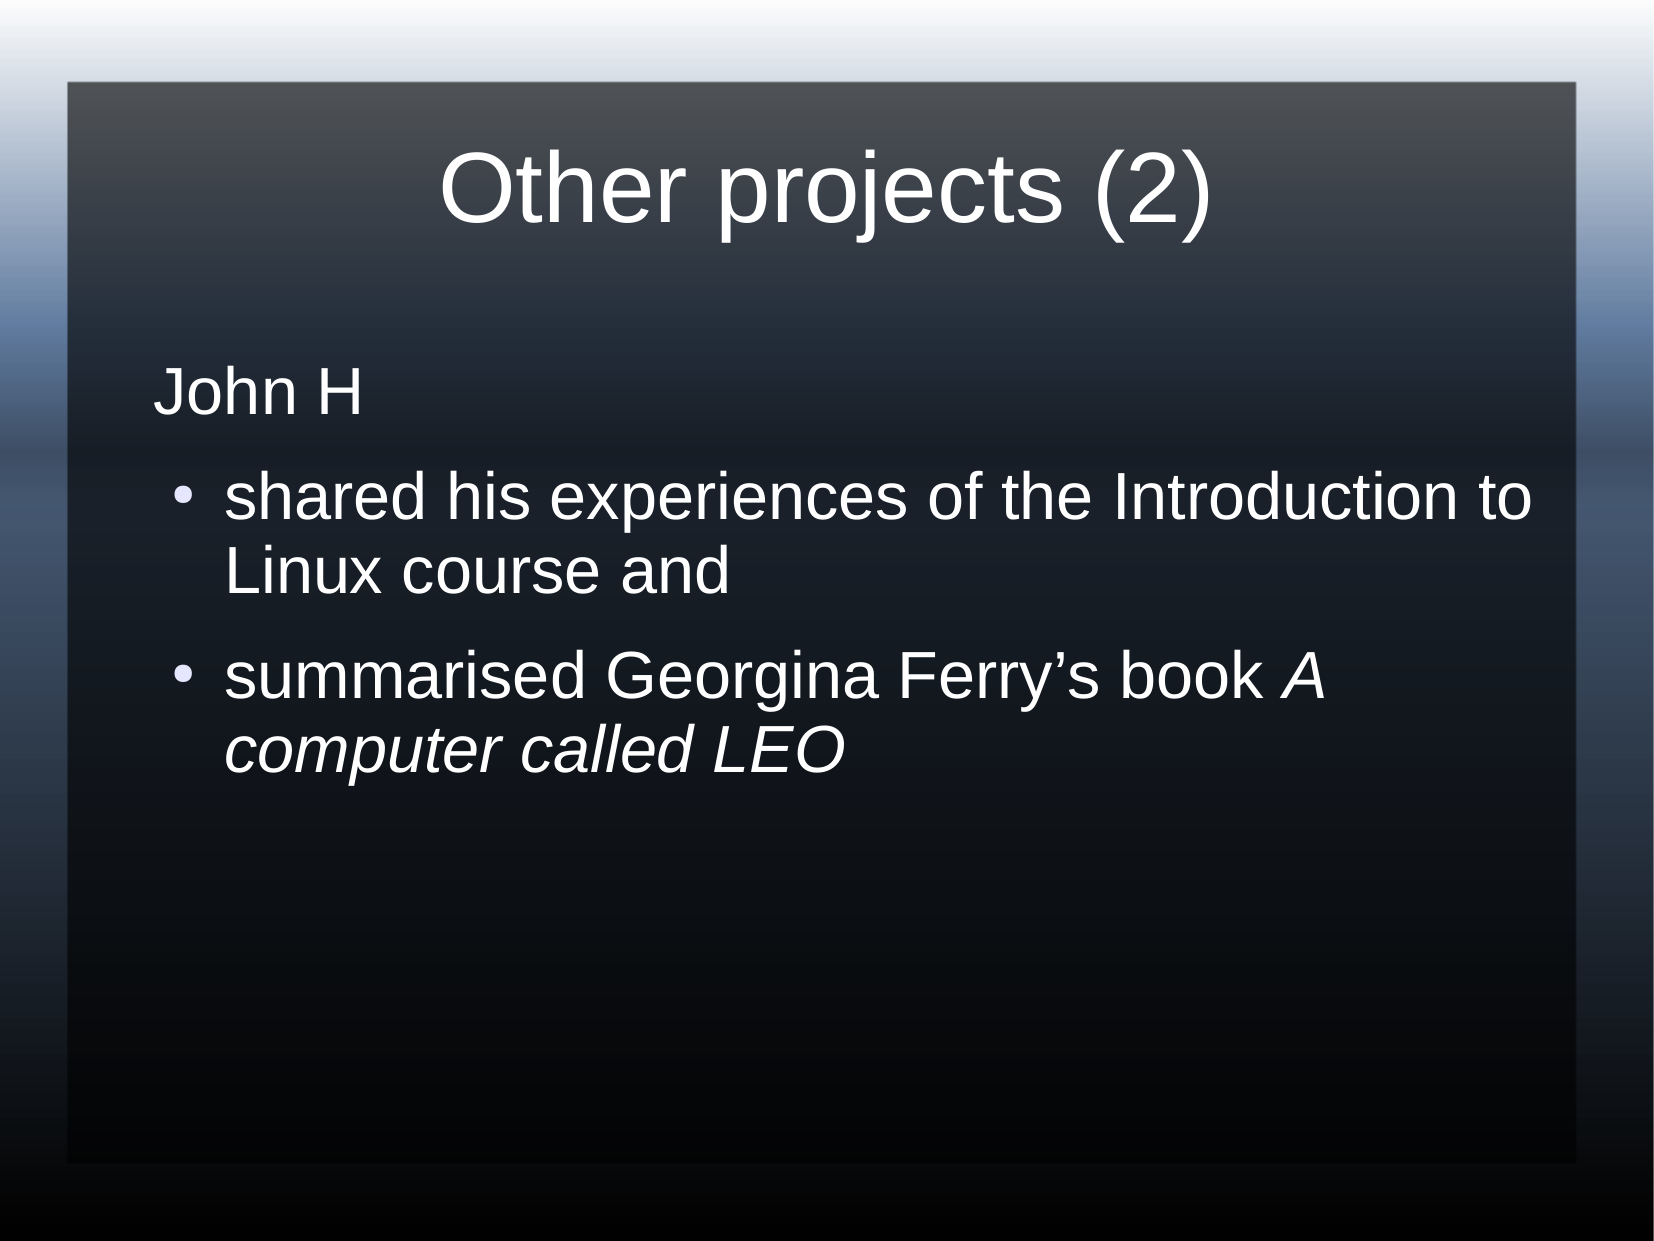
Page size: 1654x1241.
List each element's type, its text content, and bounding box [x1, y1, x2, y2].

title Other projects (2) [82, 84, 1571, 292]
list John H shared his experiences of the Introduction to Linux course and summarised Georgina Ferry’s book A computer called LEO [82, 354, 1571, 1105]
picture [0, 0, 1654, 1241]
